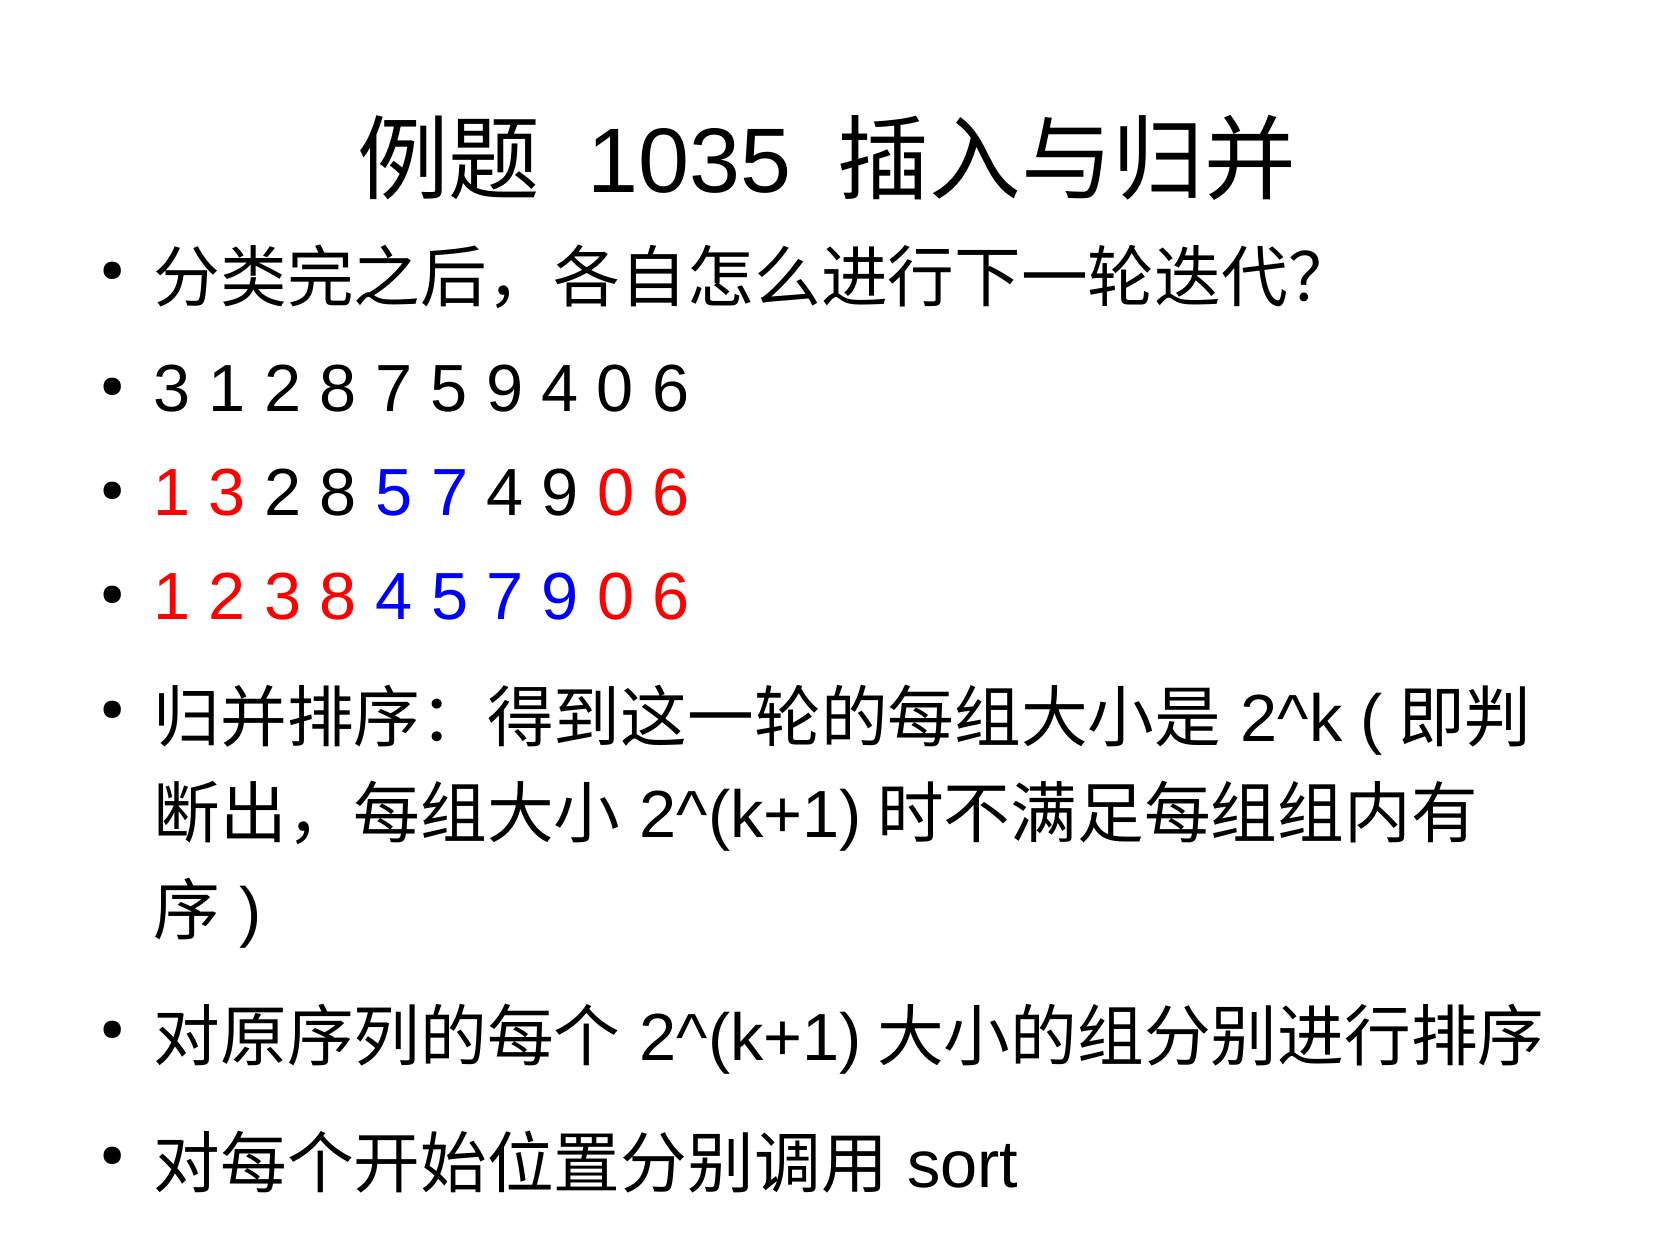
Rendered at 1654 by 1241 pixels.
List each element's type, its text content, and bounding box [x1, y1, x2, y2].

list 分类完之后，各自怎么进行下一轮迭代？ 3 1 2 8 7 5 9 4 0 6 1 3 2 8 5 7 4 9 0 6 1 2 3 8 4 5 7 9 0 6 归并排序：得到这一轮的每组大小是2^k (即判断出，每组大小2^(k+1)时不满足每组组内有序) 对原序列的每个2^(k+1)大小的组分别进行排序 对每个开始位置分别调用sort [82, 224, 1571, 1241]
title 例题 1035 插入与归并 [82, 49, 1571, 224]
